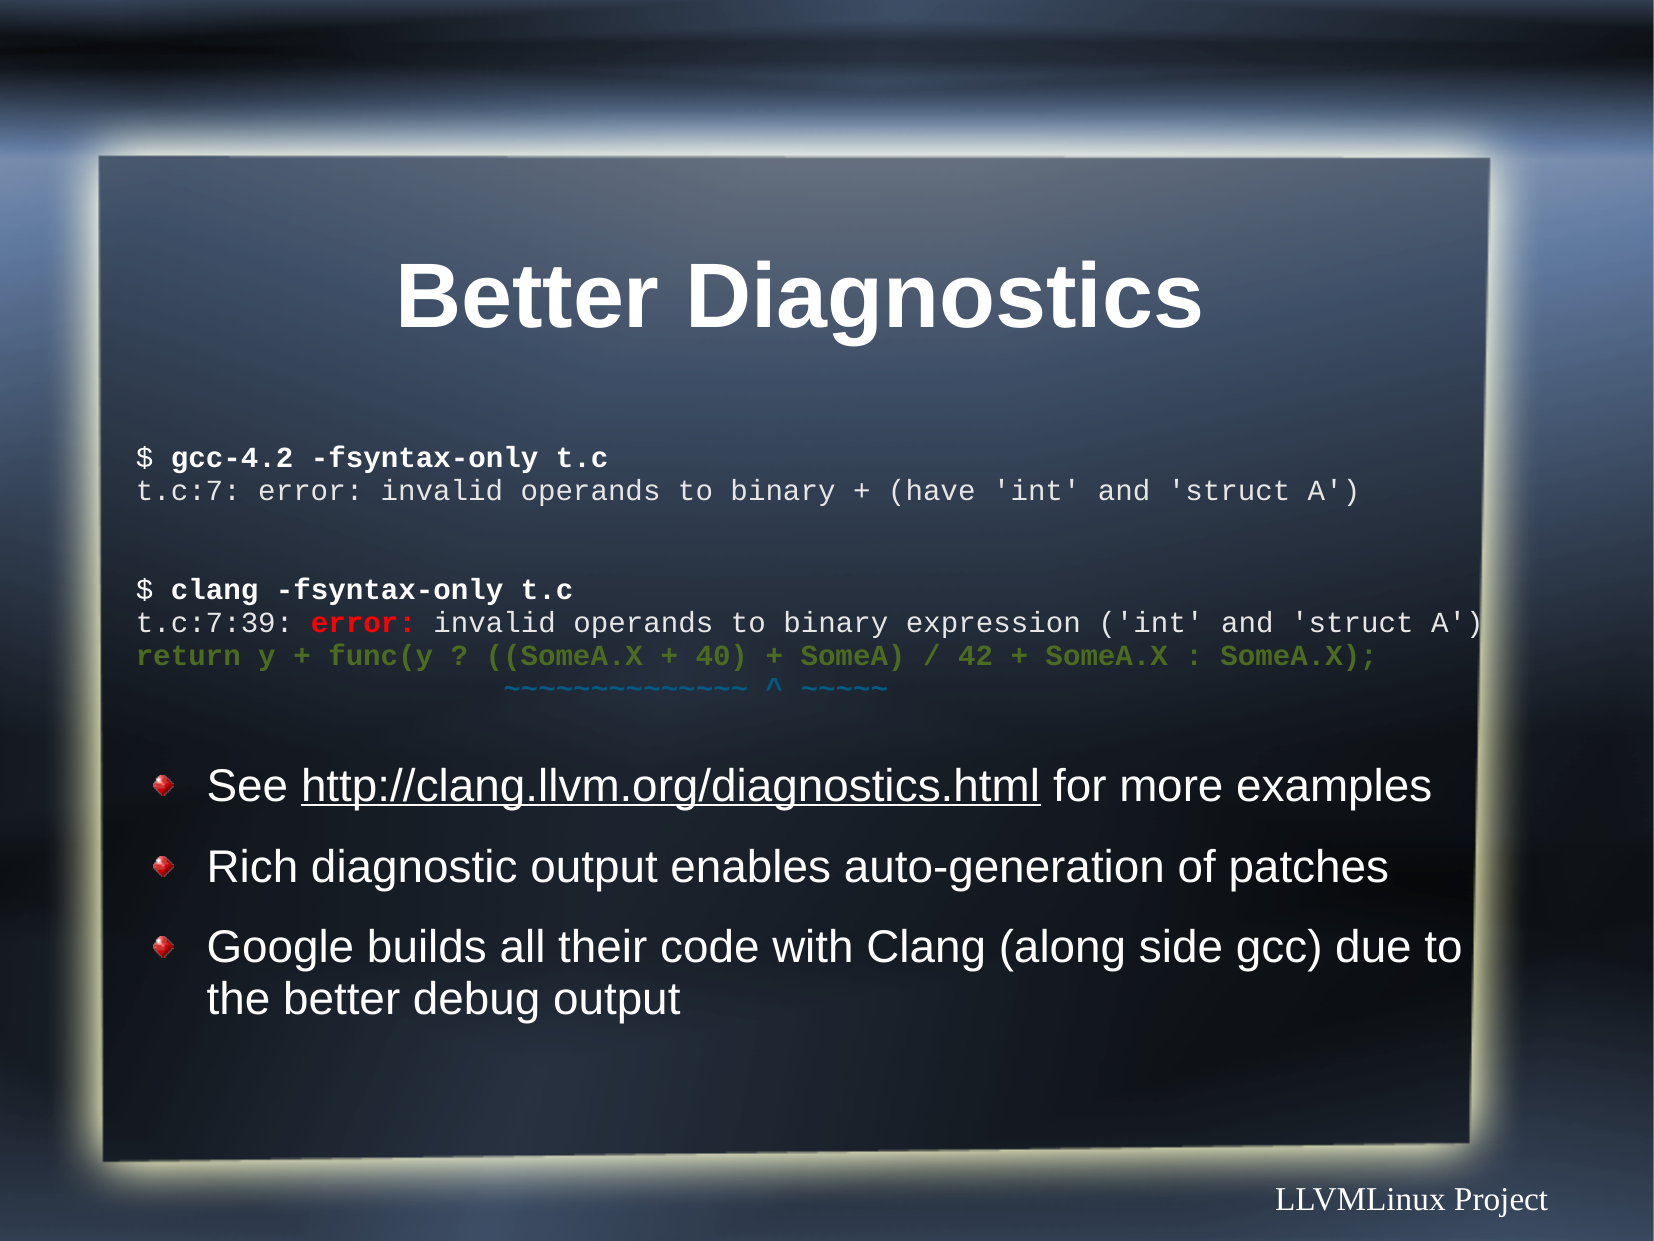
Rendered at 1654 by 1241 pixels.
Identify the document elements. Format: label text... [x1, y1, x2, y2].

list $ gcc-4.2 -fsyntax-only t.c t.c:7: error: invalid operands to binary + (have 'int' and 'struct A') $ clang -fsyntax-only t.c t.c:7:39: error: invalid operands to binary expression ('int' and 'struct A') return y + func(y ? ((SomeA.X + 40) + SomeA) / 42 + SomeA.X : SomeA.X); ~~~~~~~~~~~~~~ ^ ~~~~~ See http://clang.llvm.org/diagnostics.html for more examples Rich diagnostic output enables auto-generation of patches Google builds all their code with Clang (along side gcc) due to the better debug output [135, 442, 1506, 1152]
picture [0, 0, 1654, 1241]
title Better Diagnostics [124, 177, 1477, 414]
